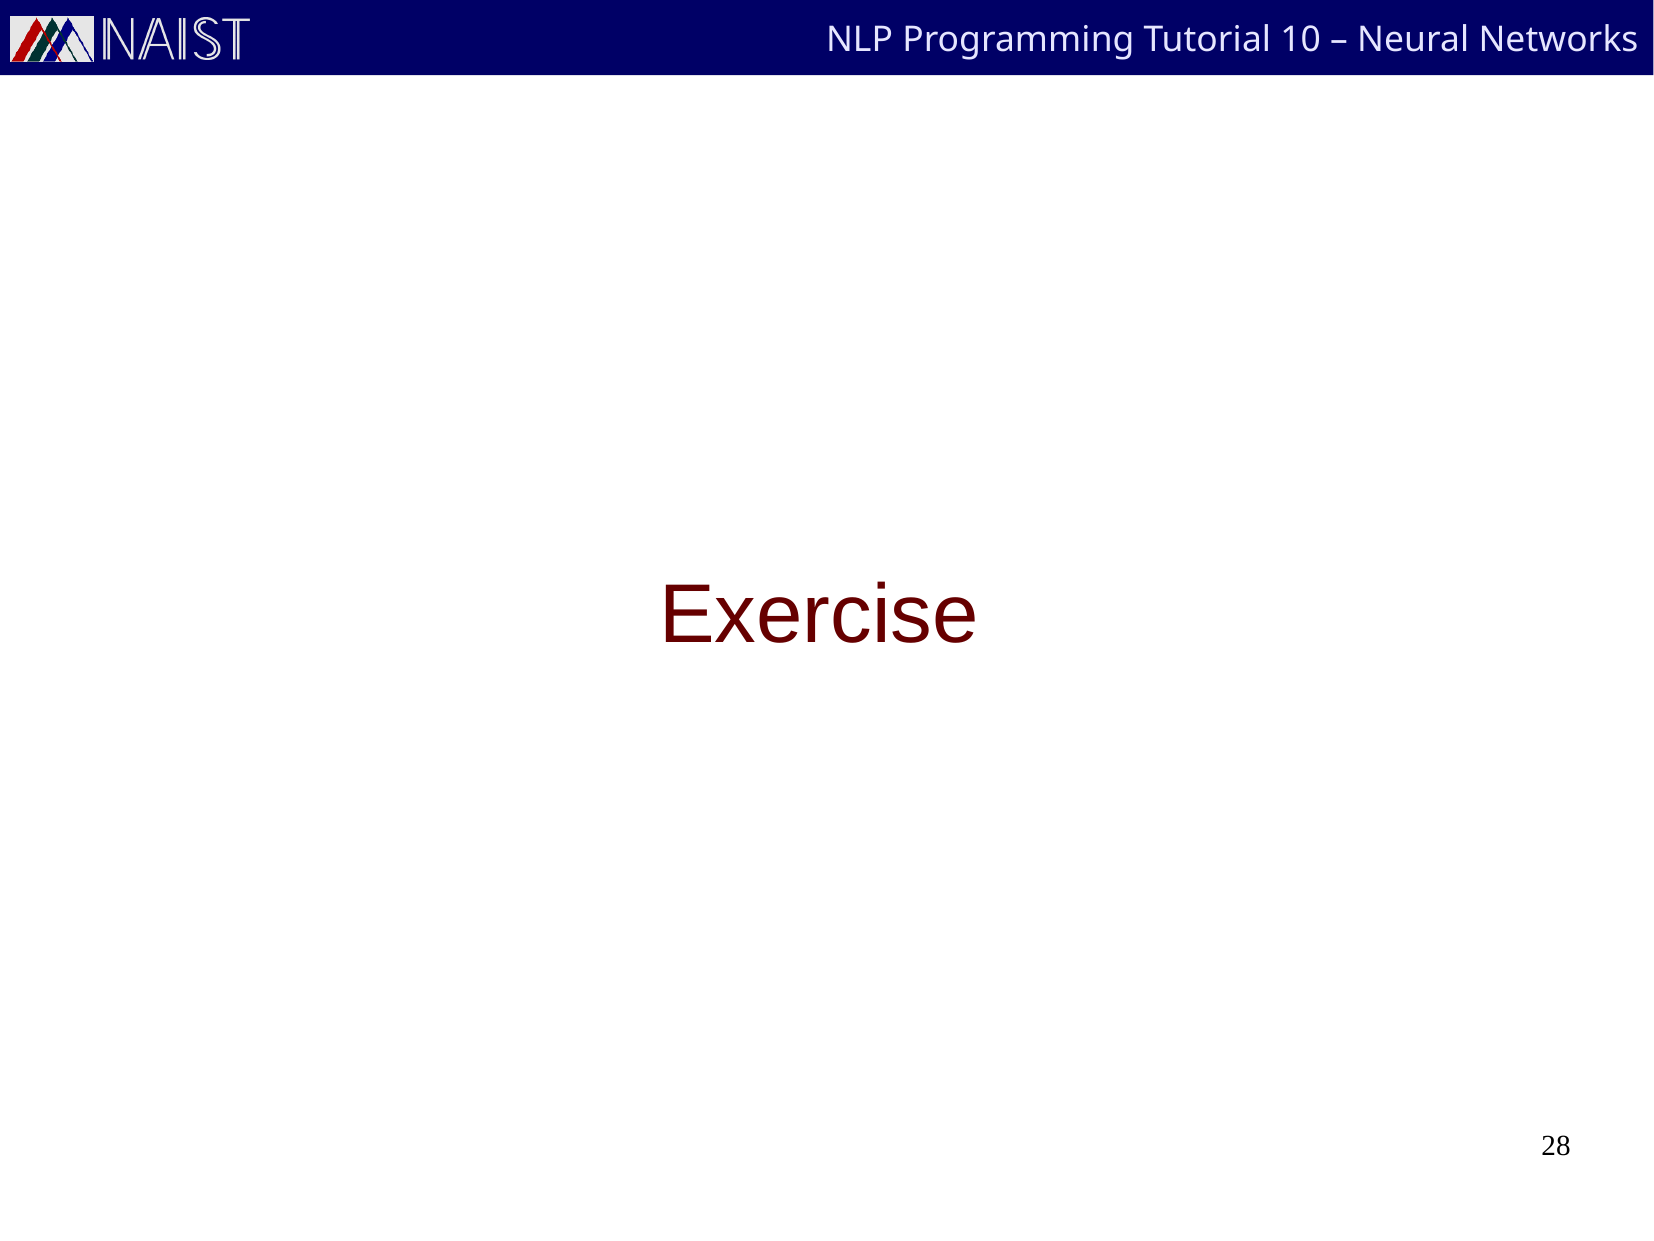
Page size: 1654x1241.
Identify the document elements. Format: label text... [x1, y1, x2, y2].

picture [10, 16, 94, 62]
picture [102, 17, 251, 60]
title Exercise [75, 518, 1564, 710]
